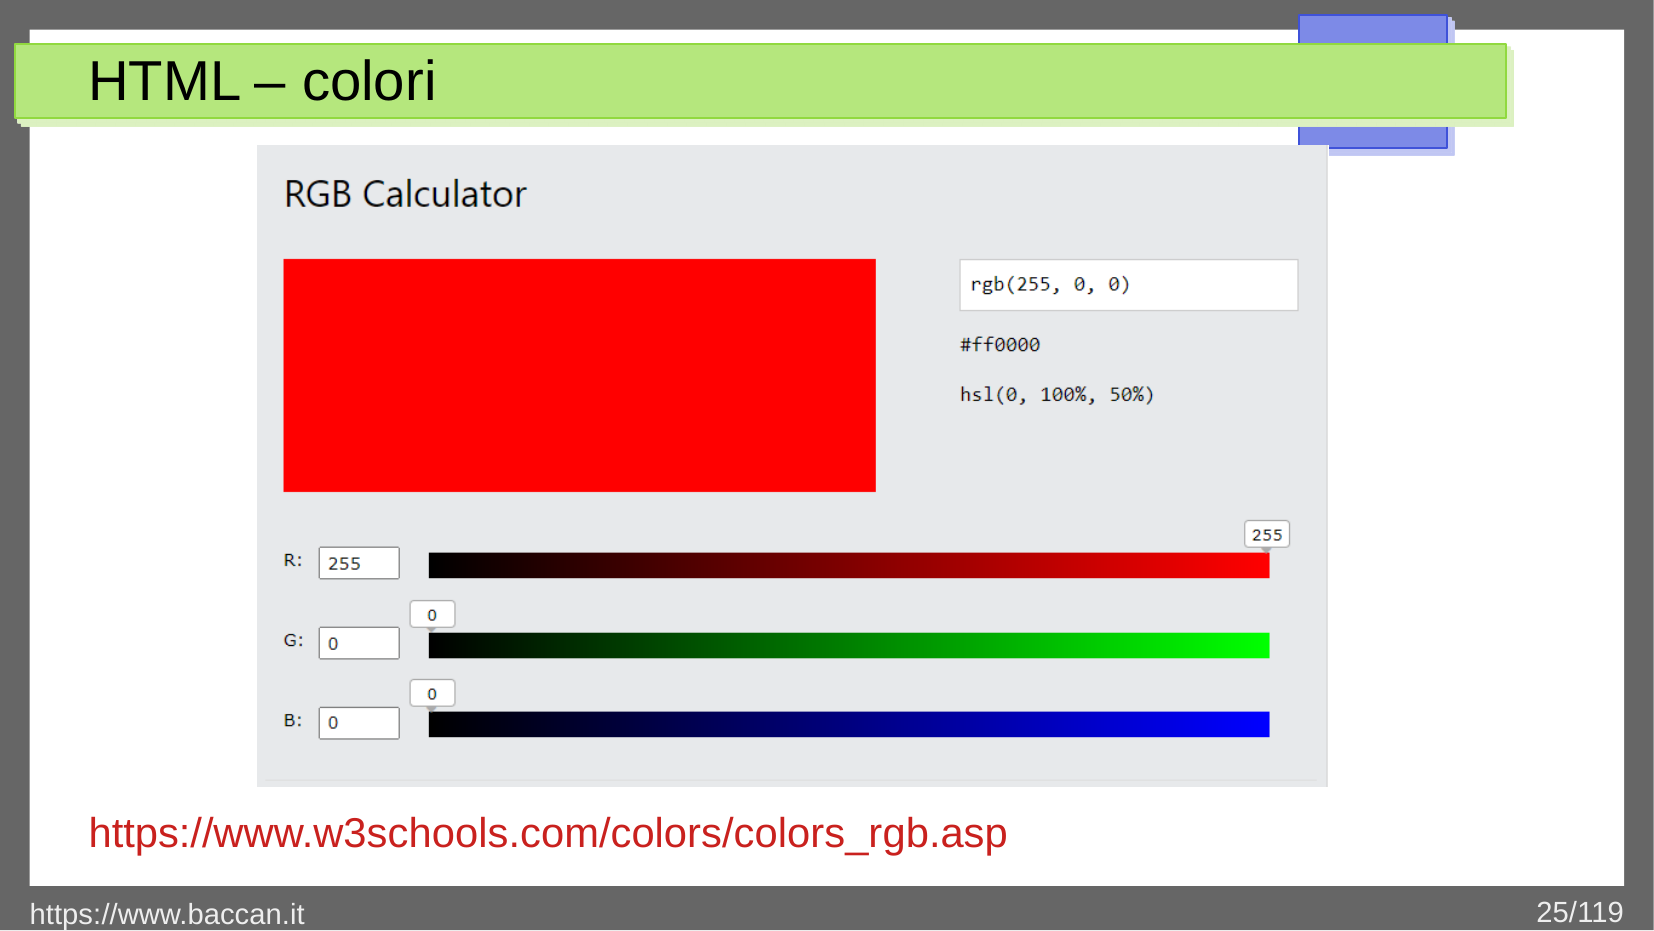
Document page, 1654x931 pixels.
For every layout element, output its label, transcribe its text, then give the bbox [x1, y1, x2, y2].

picture [257, 145, 1329, 787]
title HTML – colori [88, 44, 1506, 119]
text_box https://www.w3schools.com/colors/colors_rgb.asp [88, 804, 1565, 861]
